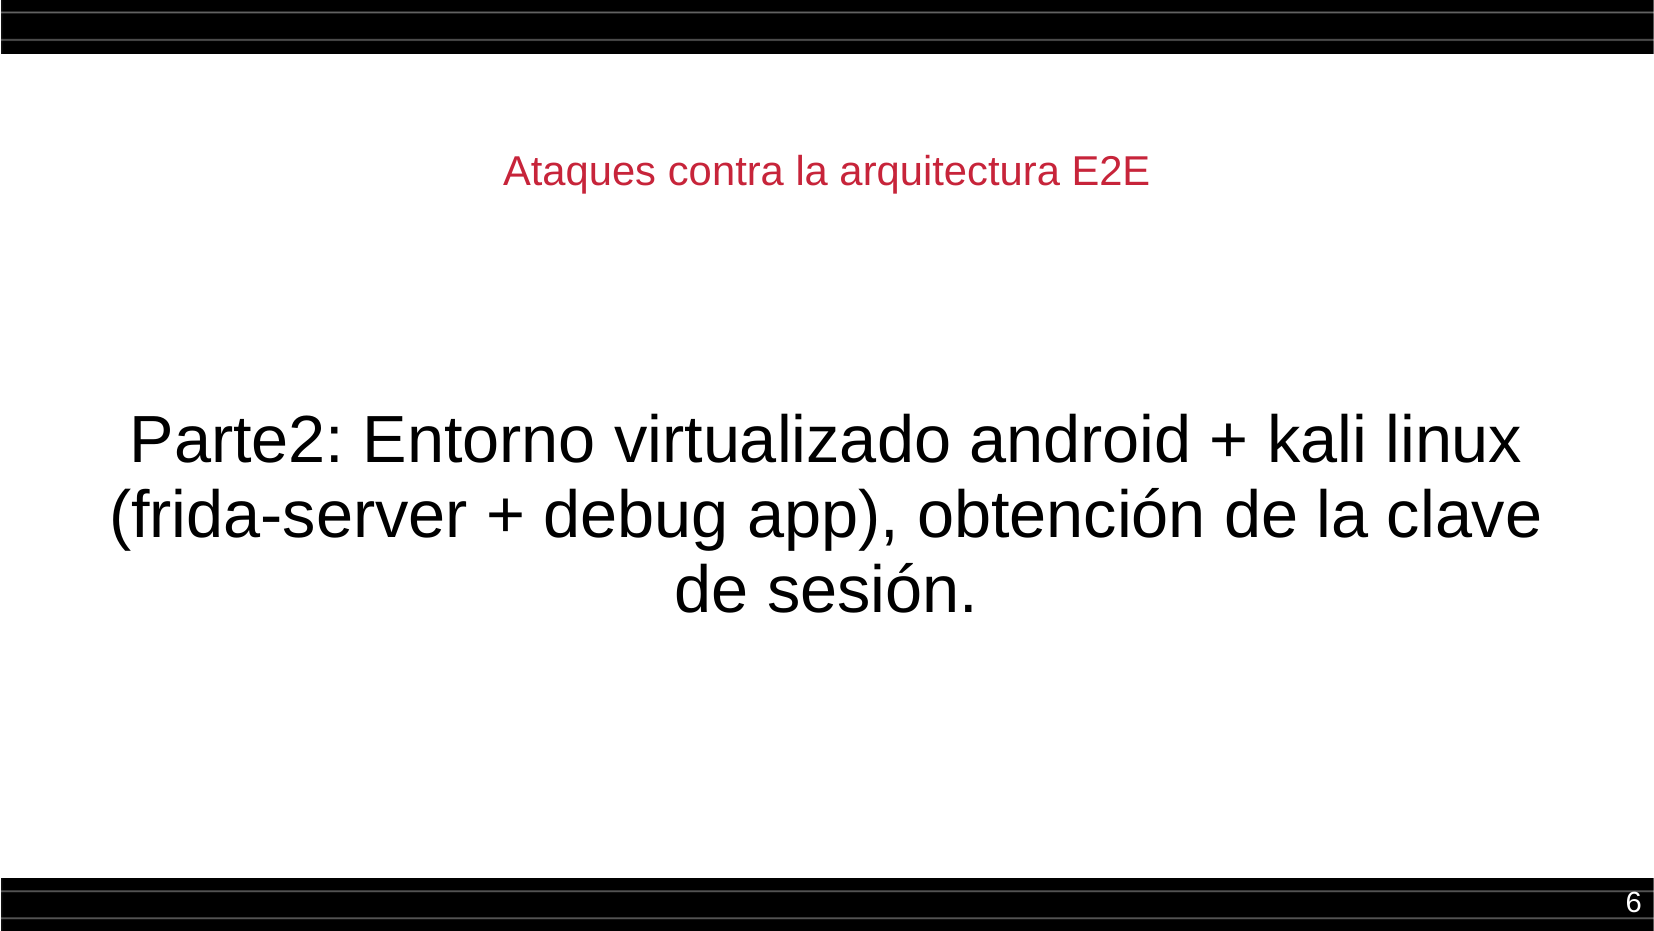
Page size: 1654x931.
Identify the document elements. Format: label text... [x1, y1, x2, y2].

title Ataques contra la arquitectura E2E [82, 92, 1571, 249]
picture [1, 0, 1654, 54]
picture [1, 878, 1654, 931]
subtitle Parte2: Entorno virtualizado android + kali linux (frida-server + debug app), obtención de la clave de sesión. [82, 271, 1571, 758]
